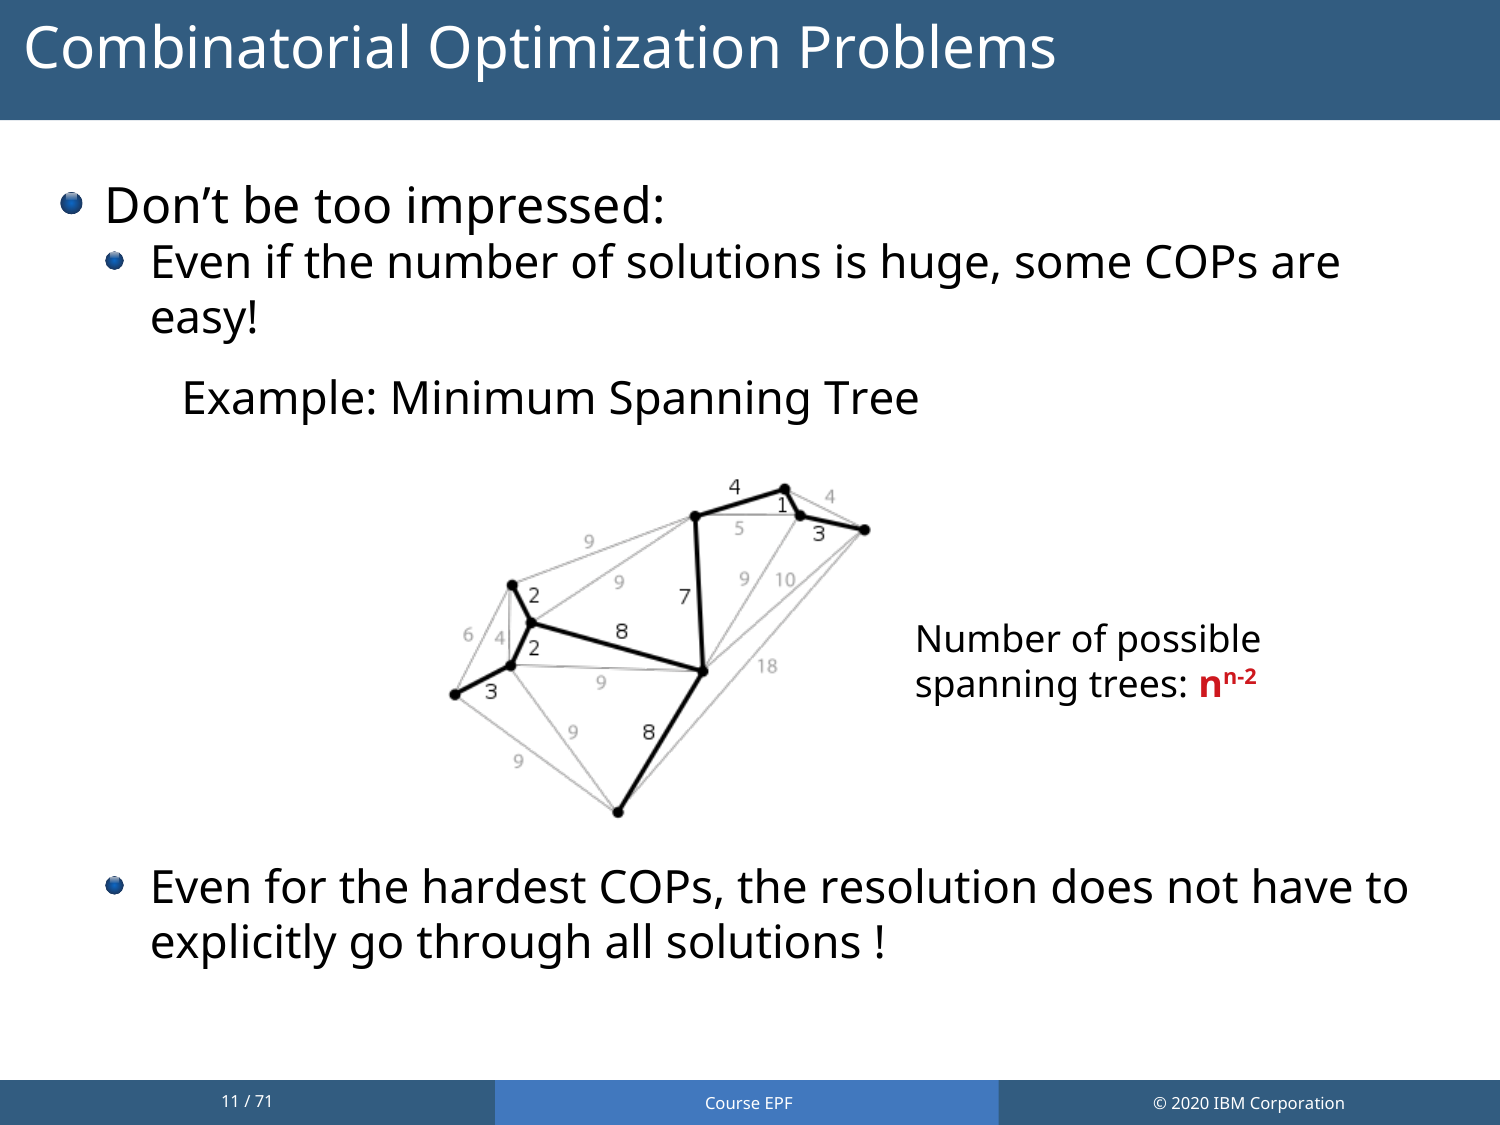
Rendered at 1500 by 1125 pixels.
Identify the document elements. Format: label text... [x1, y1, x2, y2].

picture [435, 469, 886, 833]
list Don’t be too impressed: Even if the number of solutions is huge, some COPs are easy! Example: Minimum Spanning Tree Even for the hardest COPs, the resolution does not have to explicitly go through all solutions ! [45, 165, 1441, 1036]
text_box Number of possible spanning trees: nn-2 [900, 607, 1298, 735]
title Combinatorial Optimization Problems [0, 0, 1500, 121]
